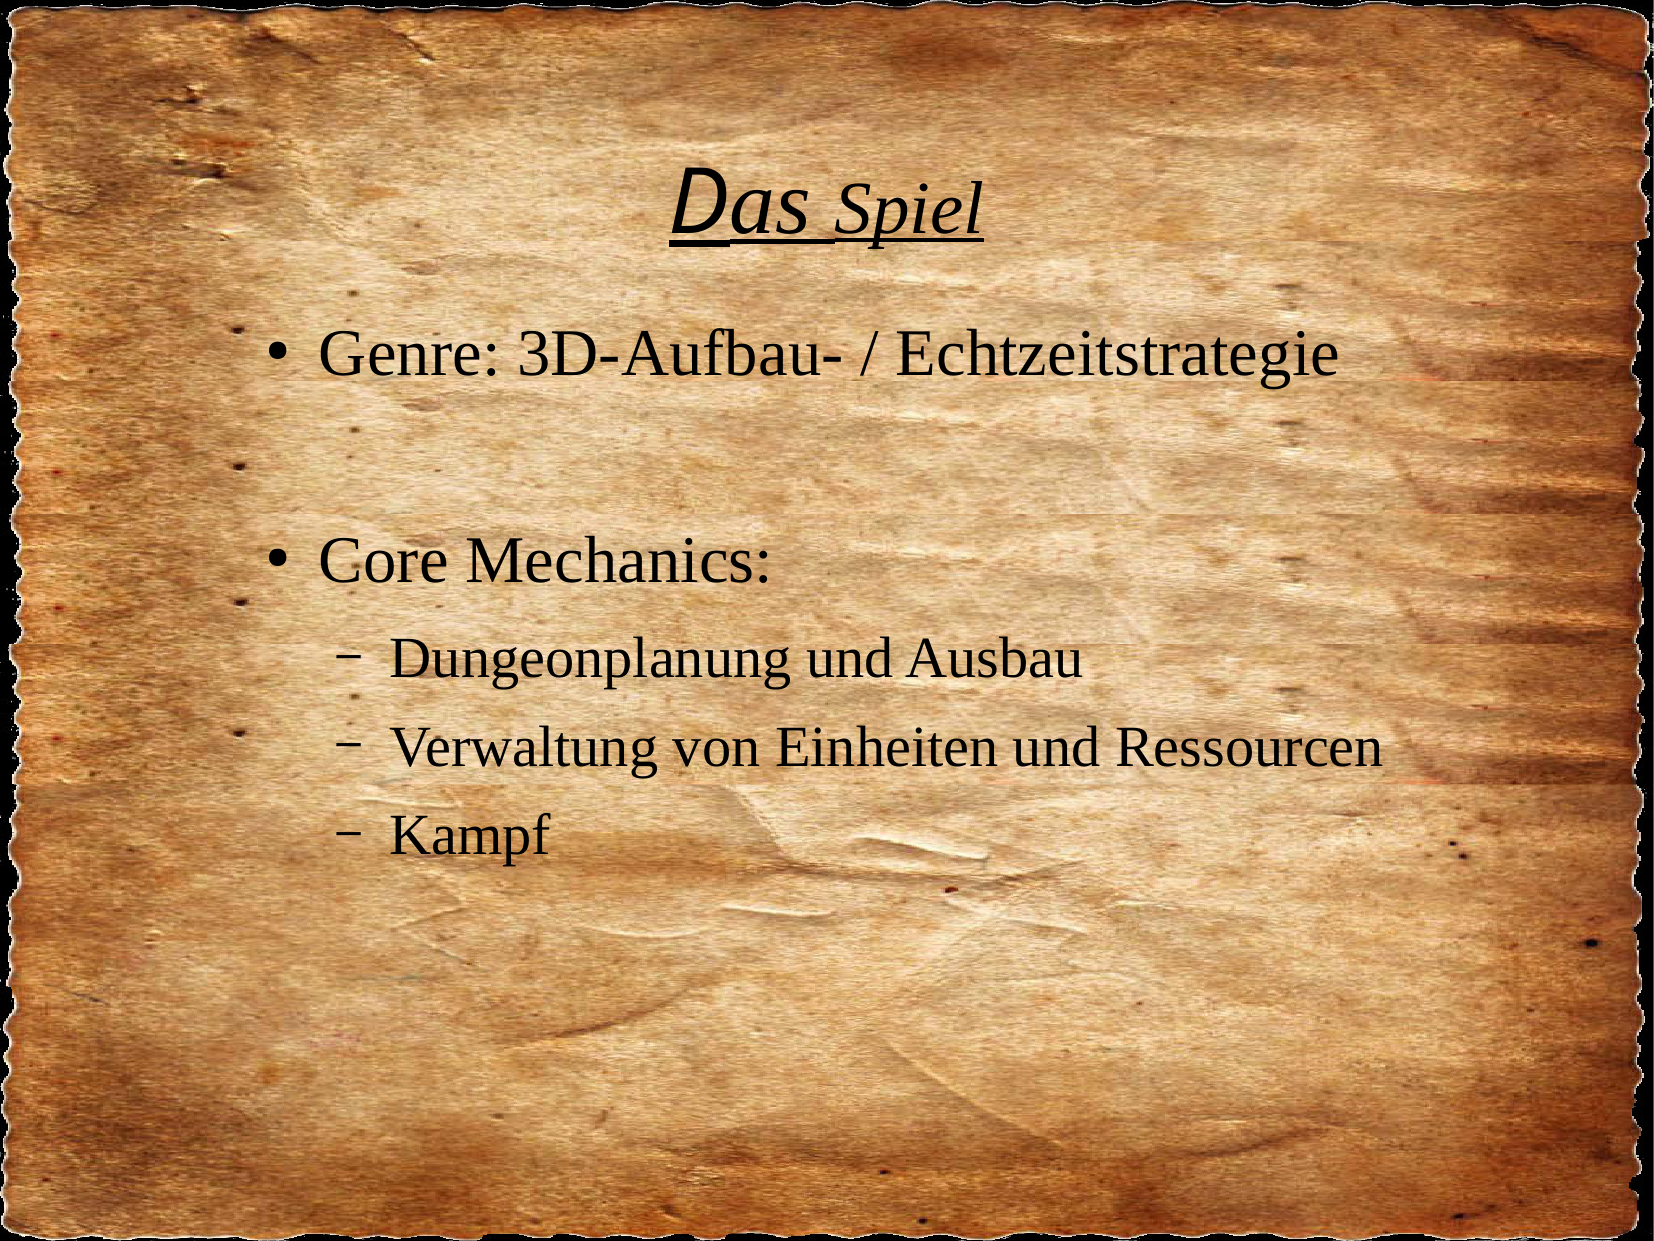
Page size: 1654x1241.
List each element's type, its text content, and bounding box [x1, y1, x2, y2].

picture [0, 0, 1654, 1241]
title Das Spiel [82, 94, 1571, 302]
list Genre: 3D-Aufbau- / Echtzeitstrategie Core Mechanics: Dungeonplanung und Ausbau Verwaltung von Einheiten und Ressourcen Kampf [248, 315, 1571, 1134]
